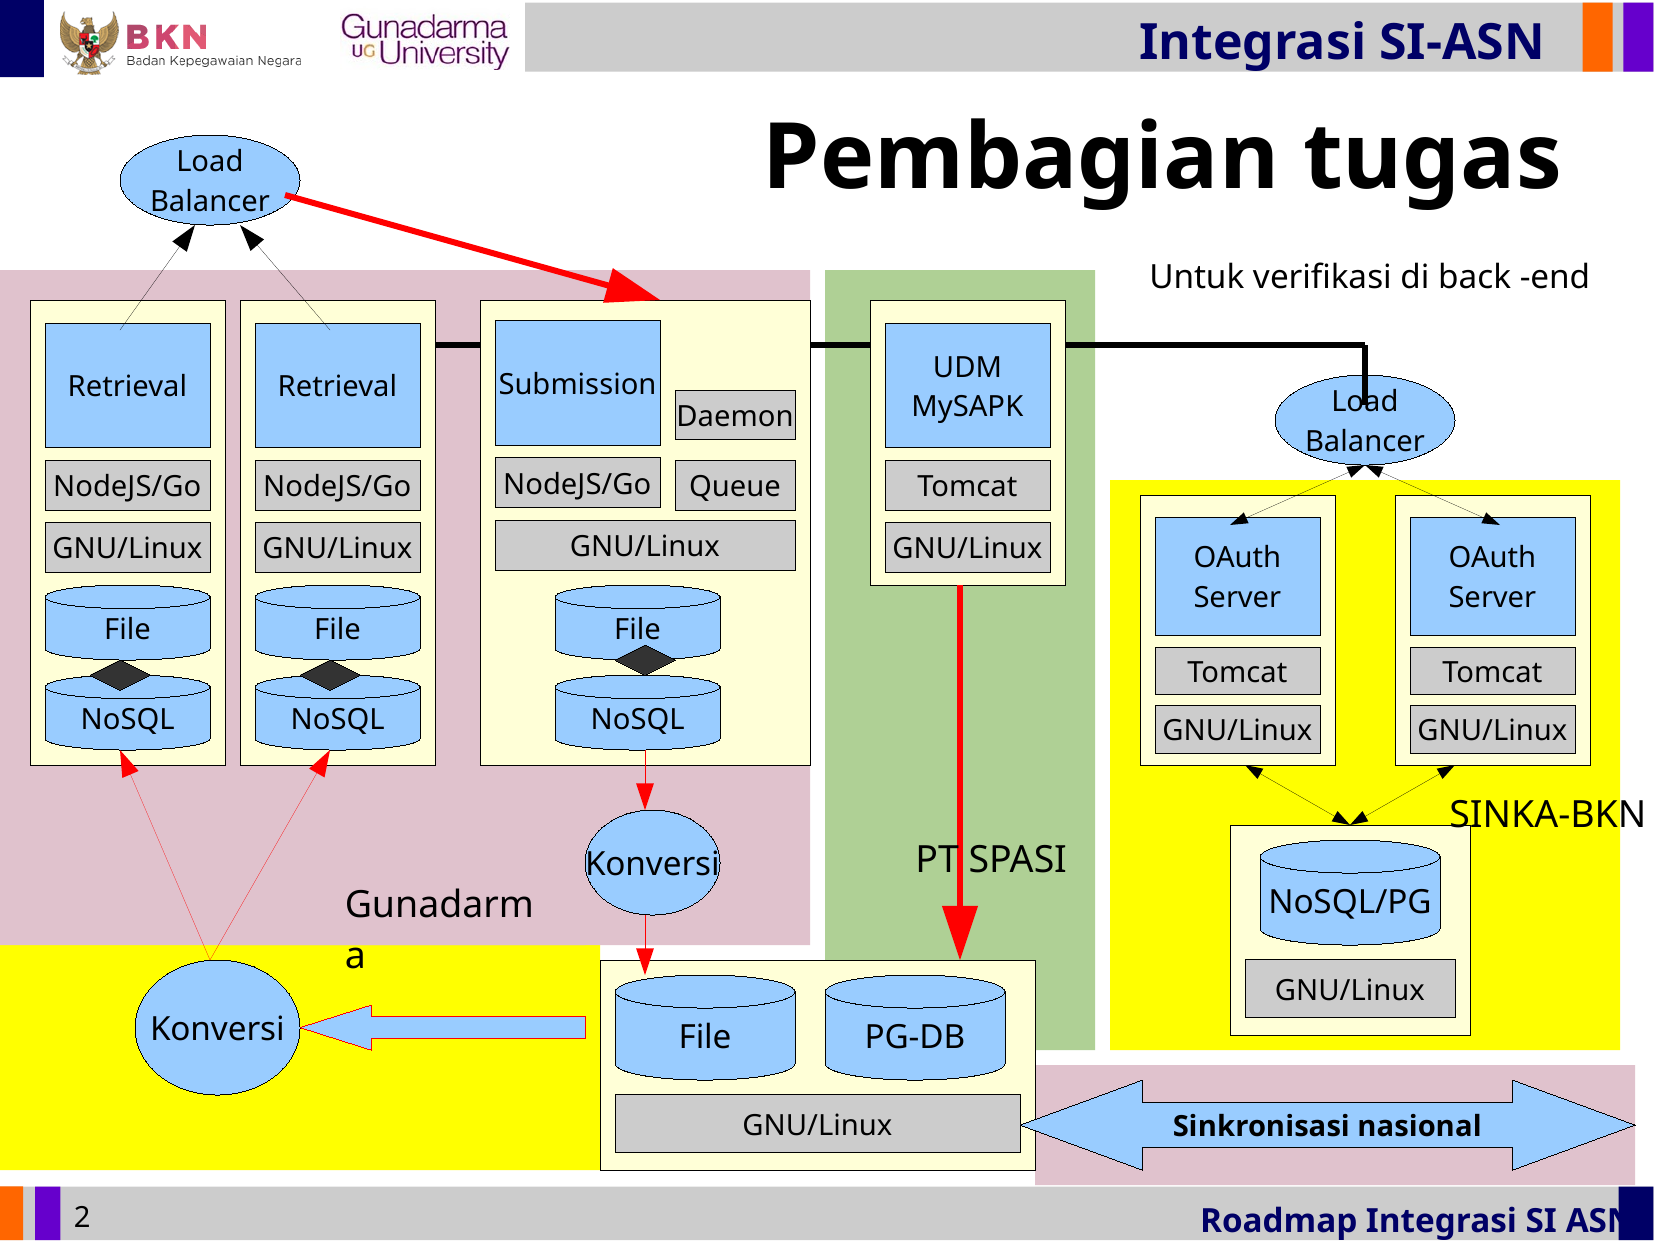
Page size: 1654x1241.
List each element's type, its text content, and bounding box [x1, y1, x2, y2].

picture [60, 11, 301, 75]
text_box Konversi [135, 960, 301, 1096]
text_box File [255, 585, 421, 661]
text_box Queue [675, 460, 796, 511]
text_box Tomcat [1155, 647, 1321, 695]
text_box NodeJS/Go [495, 457, 661, 508]
text_box Untuk verifikasi di back -end [1134, 245, 1576, 301]
text_box UDM MySAPK [885, 323, 1051, 448]
text_box NoSQL [255, 675, 421, 751]
text_box File [555, 585, 721, 660]
text_box GNU/Linux [1410, 705, 1576, 754]
text_box Retrieval [255, 323, 421, 448]
text_box Retrieval [45, 323, 211, 448]
text_box GNU/Linux [615, 1094, 1021, 1153]
text_box Load Balancer [120, 135, 301, 226]
text_box GNU/Linux [1155, 705, 1321, 754]
text_box Gunadarma [330, 870, 553, 931]
text_box NodeJS/Go [45, 460, 211, 511]
text_box NoSQL [45, 675, 211, 751]
text_box Daemon [675, 390, 796, 440]
text_box Tomcat [885, 460, 1051, 511]
text_box GNU/Linux [495, 520, 796, 571]
text_box PT SPASI [900, 825, 1081, 885]
text_box GNU/Linux [255, 522, 421, 573]
text_box File [615, 975, 796, 1081]
text_box SINKA-BKN [1434, 780, 1654, 840]
text_box OAuth Server [1410, 517, 1576, 636]
text_box Load Balancer [1275, 375, 1456, 465]
text_box File [45, 585, 211, 661]
text_box [1110, 480, 1621, 1051]
text_box [0, 270, 1636, 1186]
text_box OAuth Server [1155, 517, 1321, 636]
text_box GNU/Linux [885, 522, 1051, 573]
title Pembagian tugas [735, 43, 1591, 264]
text_box Tomcat [1410, 647, 1576, 695]
text_box GNU/Linux [45, 522, 211, 573]
text_box Konversi [585, 810, 721, 916]
text_box NoSQL [555, 675, 721, 751]
text_box Submission [495, 320, 661, 446]
picture [340, 0, 510, 70]
text_box NoSQL/PG [1260, 840, 1441, 946]
text_box NodeJS/Go [255, 460, 421, 511]
text_box GNU/Linux [1245, 959, 1456, 1018]
text_box Sinkronisasi nasional [1020, 1080, 1636, 1171]
text_box [568, 270, 612, 282]
text_box PG-DB [825, 975, 1006, 1081]
